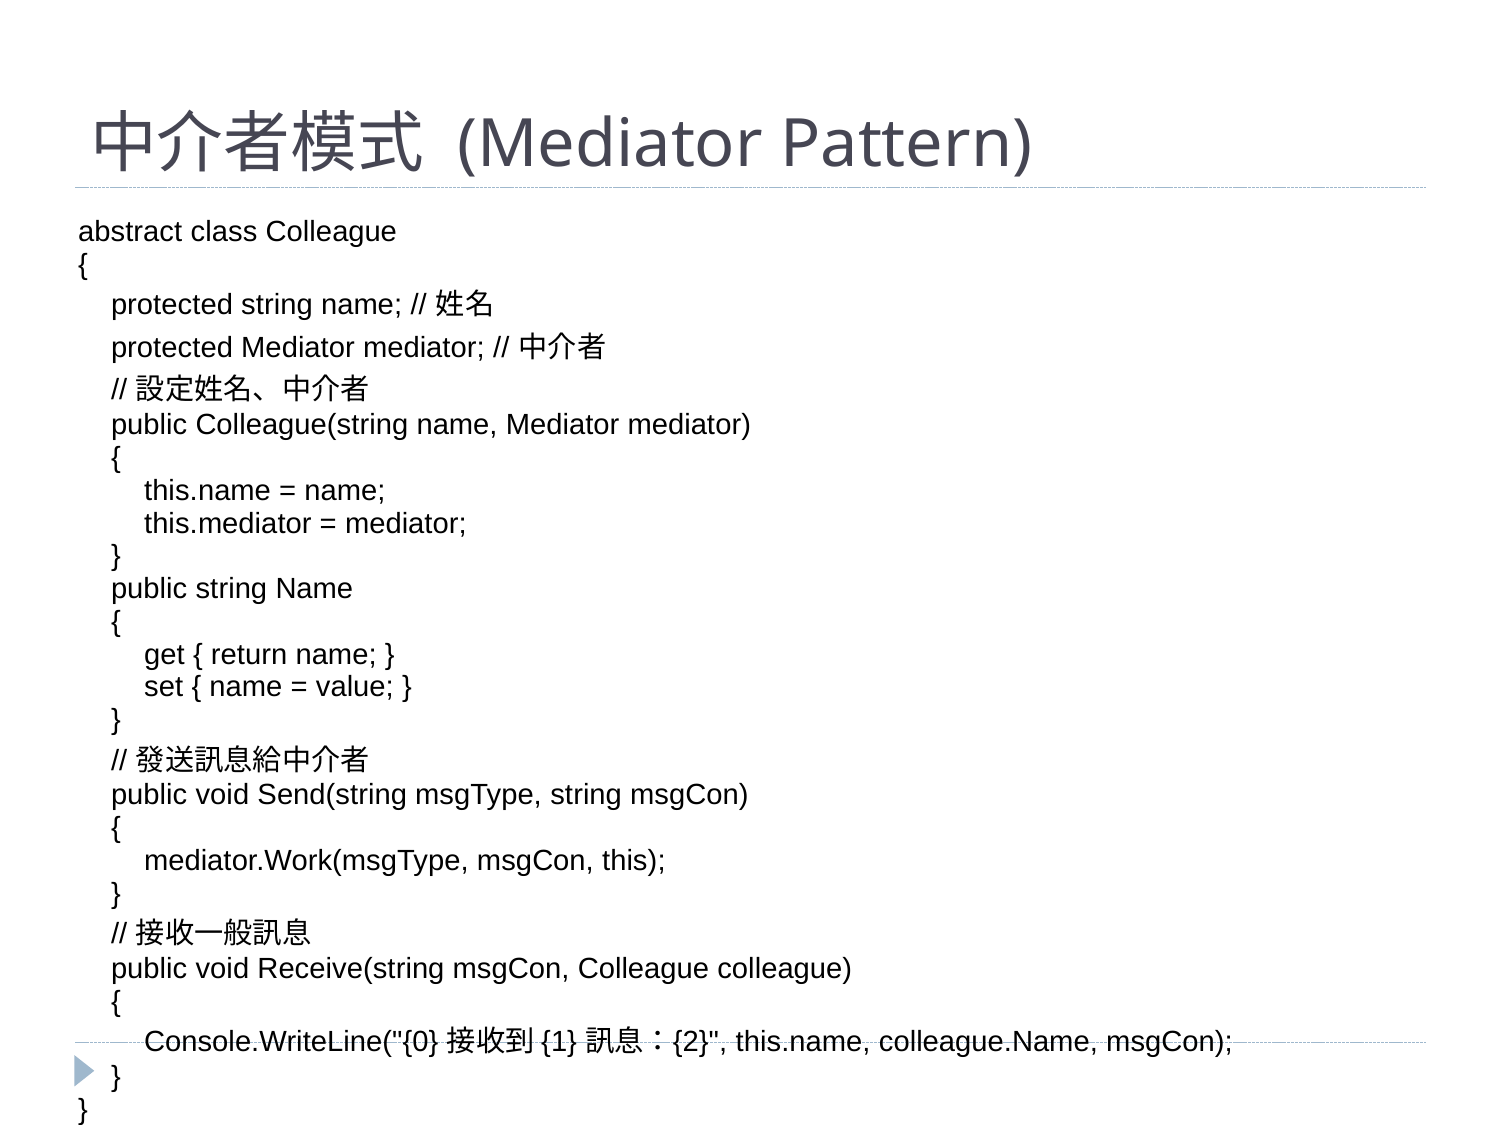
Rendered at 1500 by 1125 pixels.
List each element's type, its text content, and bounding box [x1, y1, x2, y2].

title 中介者模式 (Mediator Pattern) [75, 25, 1426, 188]
text_box abstract class Colleague { protected string name; // 姓名 protected Mediator mediator; // 中介者 // 設定姓名、中介者 public Colleague(string name, Mediator mediator) { this.name = name; this.mediator = mediator; } public string Name { get { return name; } set { name = value; } } // 發送訊息給中介者 public void Send(string msgType, string msgCon) { mediator.Work(msgType, msgCon, this); } // 接收一般訊息 public void Receive(string msgCon, Colleague colleague) { Console.WriteLine("{0} 接收到 {1} 訊息：{2}", this.name, colleague.Name, msgCon); } } [63, 207, 1422, 1068]
